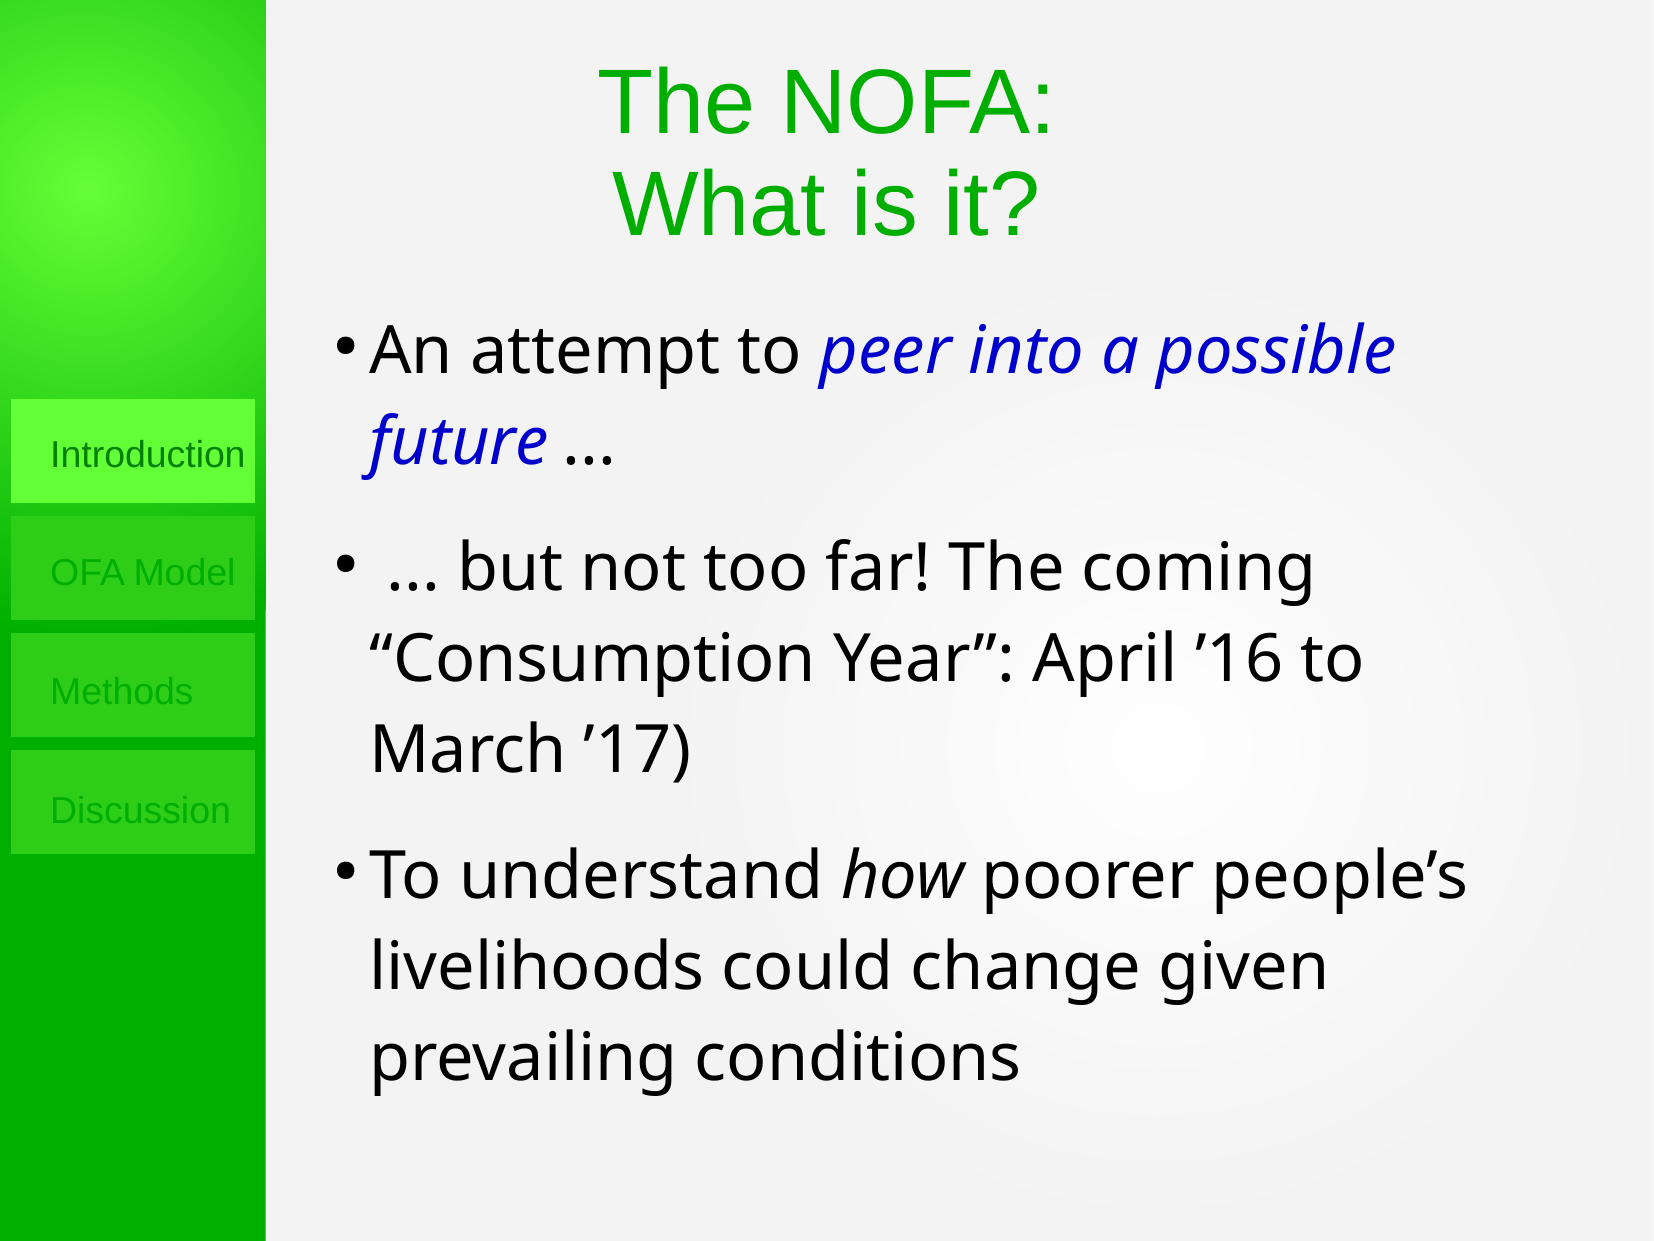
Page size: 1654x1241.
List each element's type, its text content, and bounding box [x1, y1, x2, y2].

text_box Introduction [35, 425, 318, 483]
title The NOFA: What is it? [463, 49, 1190, 257]
text_box Discussion [35, 781, 292, 839]
text_box An attempt to peer into a possible future ... ... but not too far! The coming “Consumption Year”: April ’16 to March ’17) To understand how poorer people’s livelihoods could change given prevailing conditions [318, 295, 1501, 1016]
text_box OFA Model [35, 544, 252, 602]
text_box Methods [35, 663, 265, 720]
